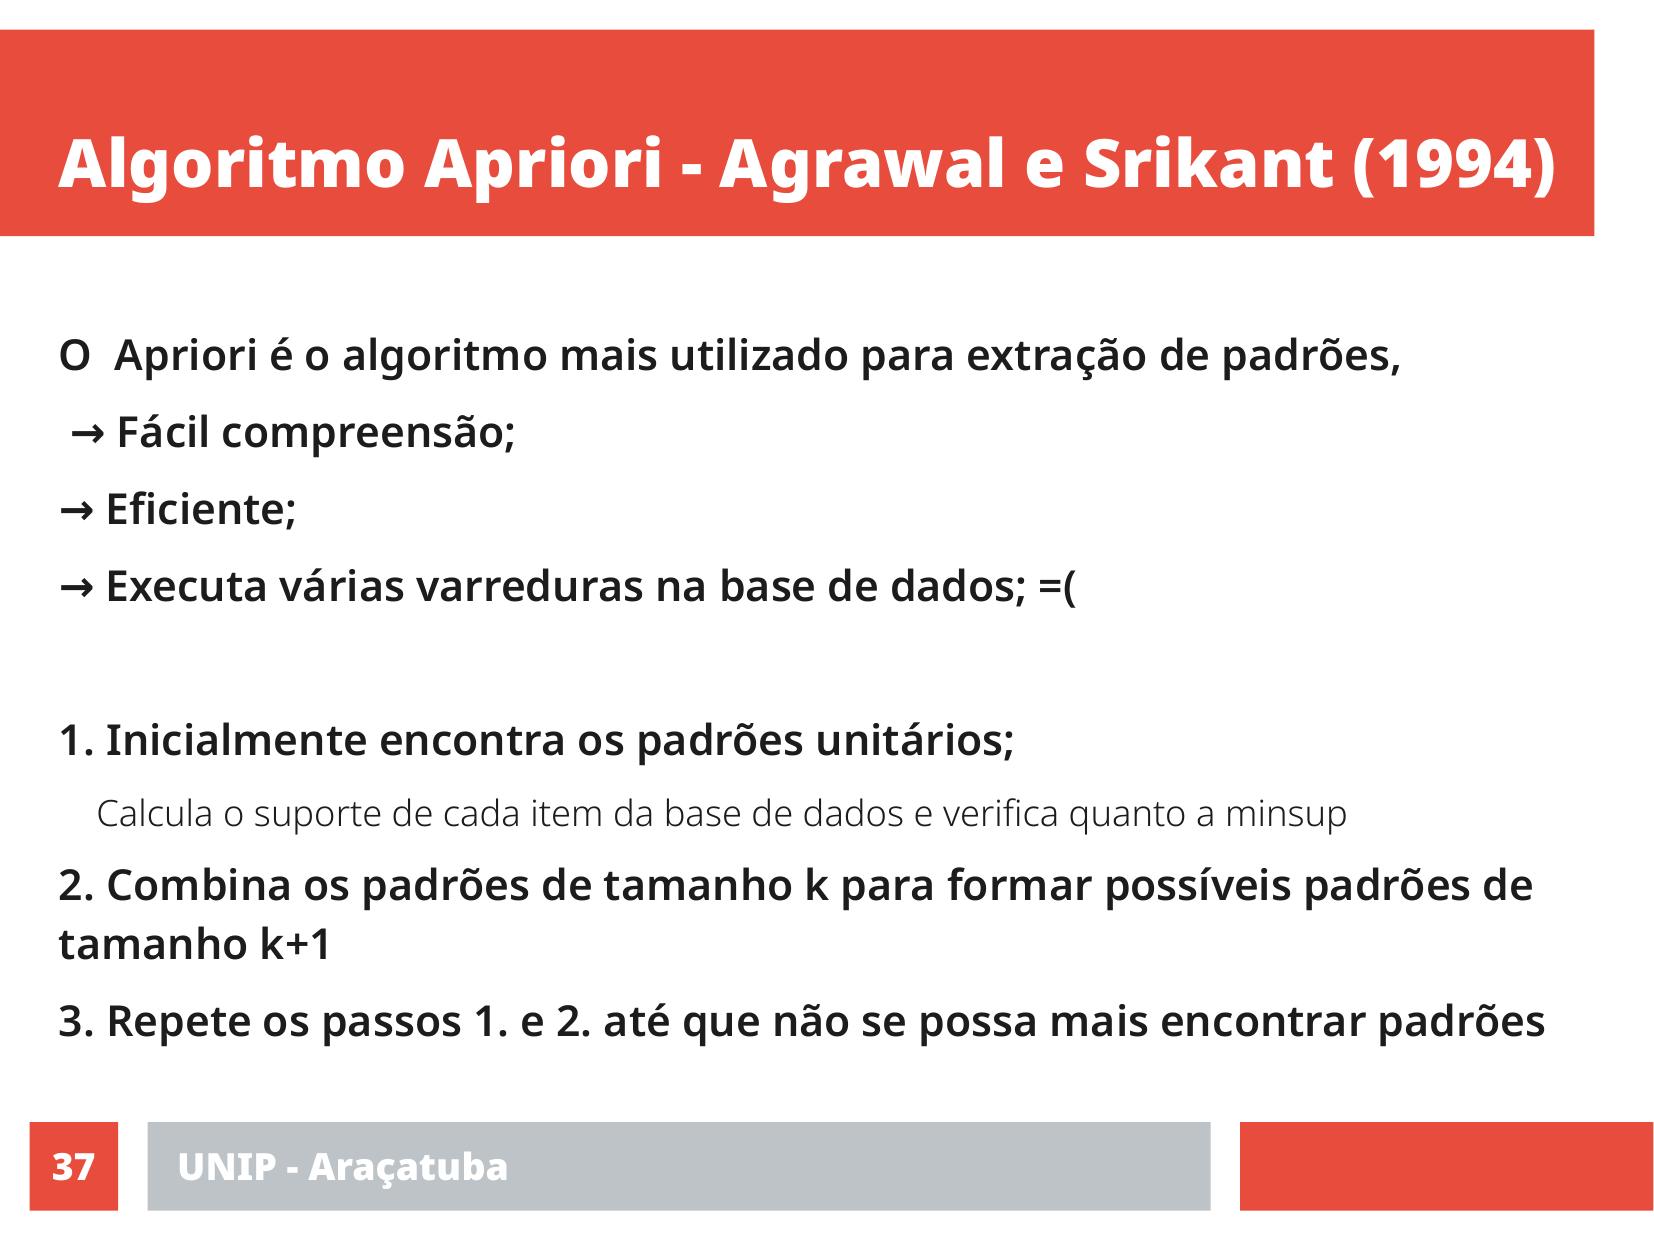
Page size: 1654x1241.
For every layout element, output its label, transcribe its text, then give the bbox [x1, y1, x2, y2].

title Algoritmo Apriori - Agrawal e Srikant (1994) [59, 59, 1595, 207]
list O Apriori é o algoritmo mais utilizado para extração de padrões, → Fácil compreensão; → Eficiente; → Executa várias varreduras na base de dados; =( 1. Inicialmente encontra os padrões unitários; Calcula o suporte de cada item da base de dados e verifica quanto a minsup 2. Combina os padrões de tamanho k para formar possíveis padrões de tamanho k+1 3. Repete os passos 1. e 2. até que não se possa mais encontrar padrões [59, 324, 1565, 1093]
